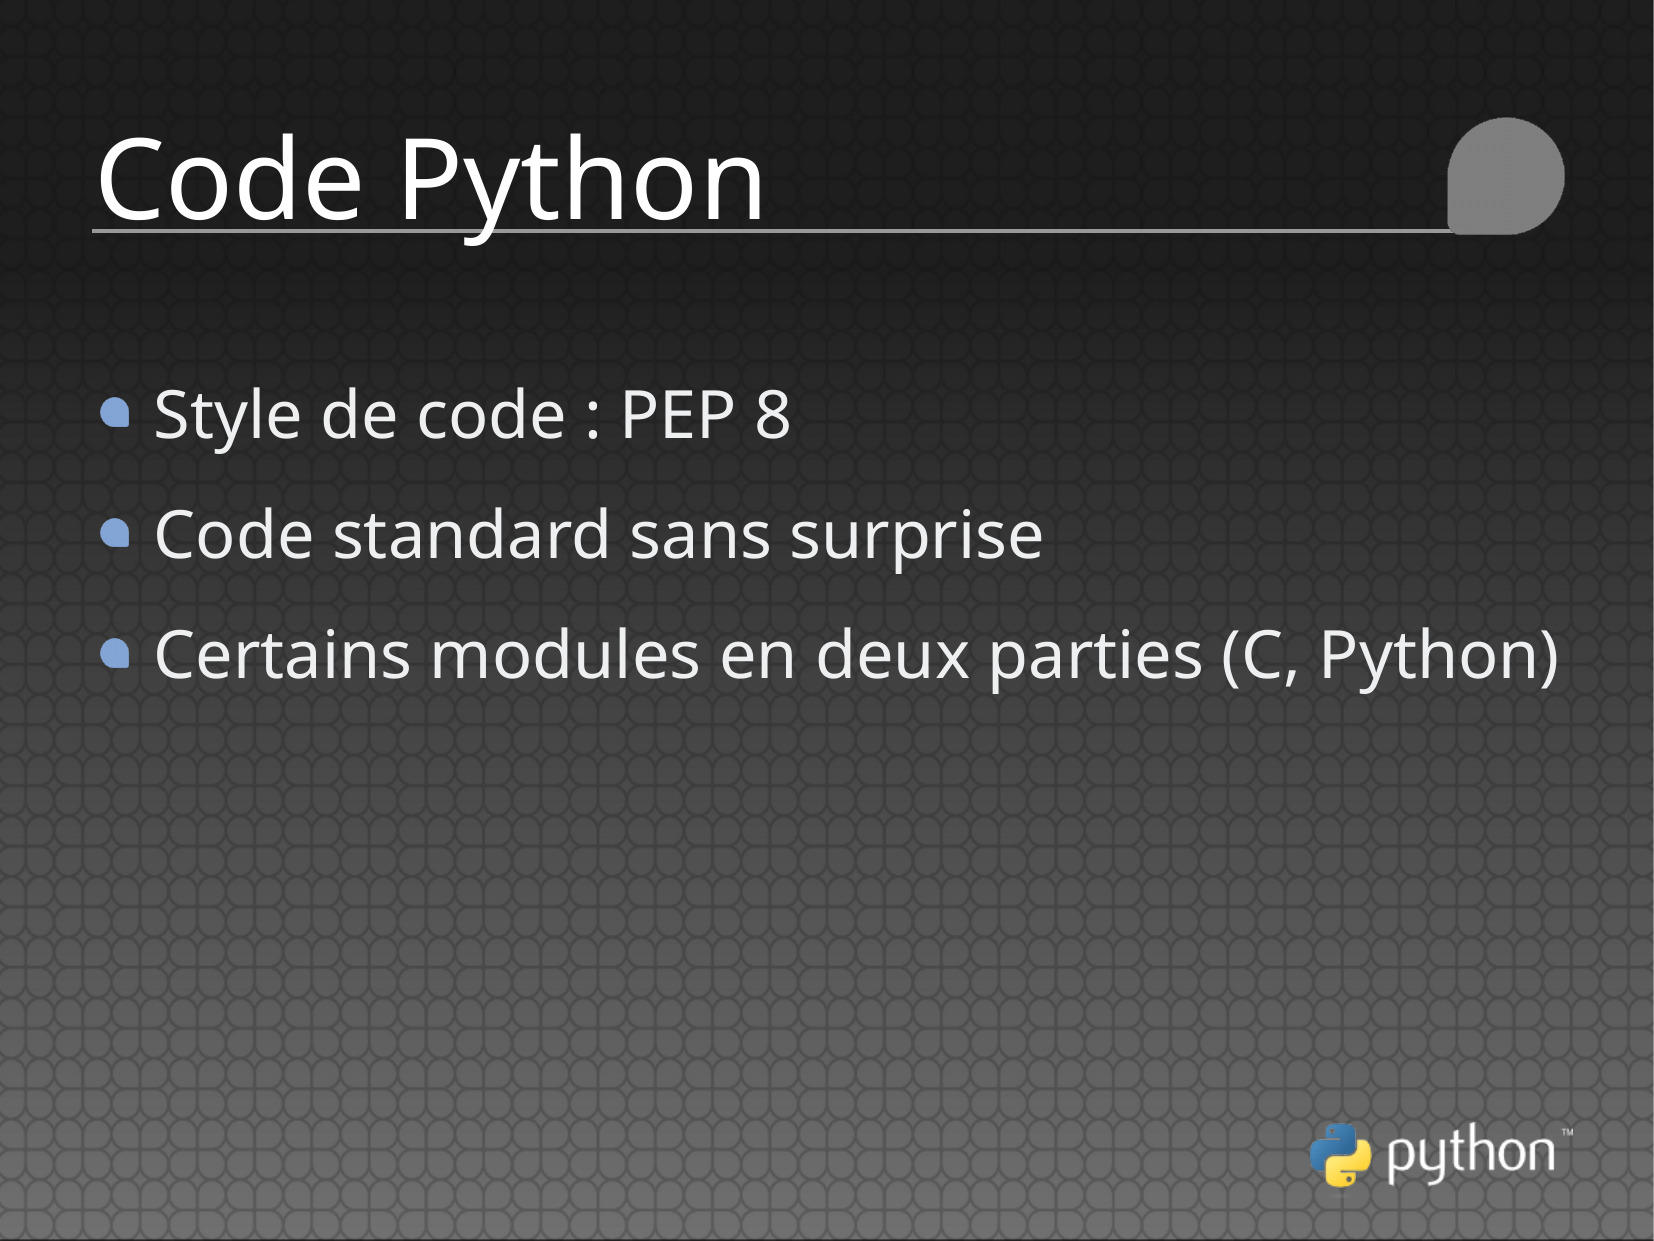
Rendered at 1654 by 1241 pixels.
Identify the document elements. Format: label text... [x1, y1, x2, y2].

list Style de code : PEP 8 Code standard sans surprise Certains modules en deux parties (C, Python) [82, 366, 1571, 1094]
picture [0, 0, 1654, 1241]
title Code Python [94, 100, 1426, 251]
